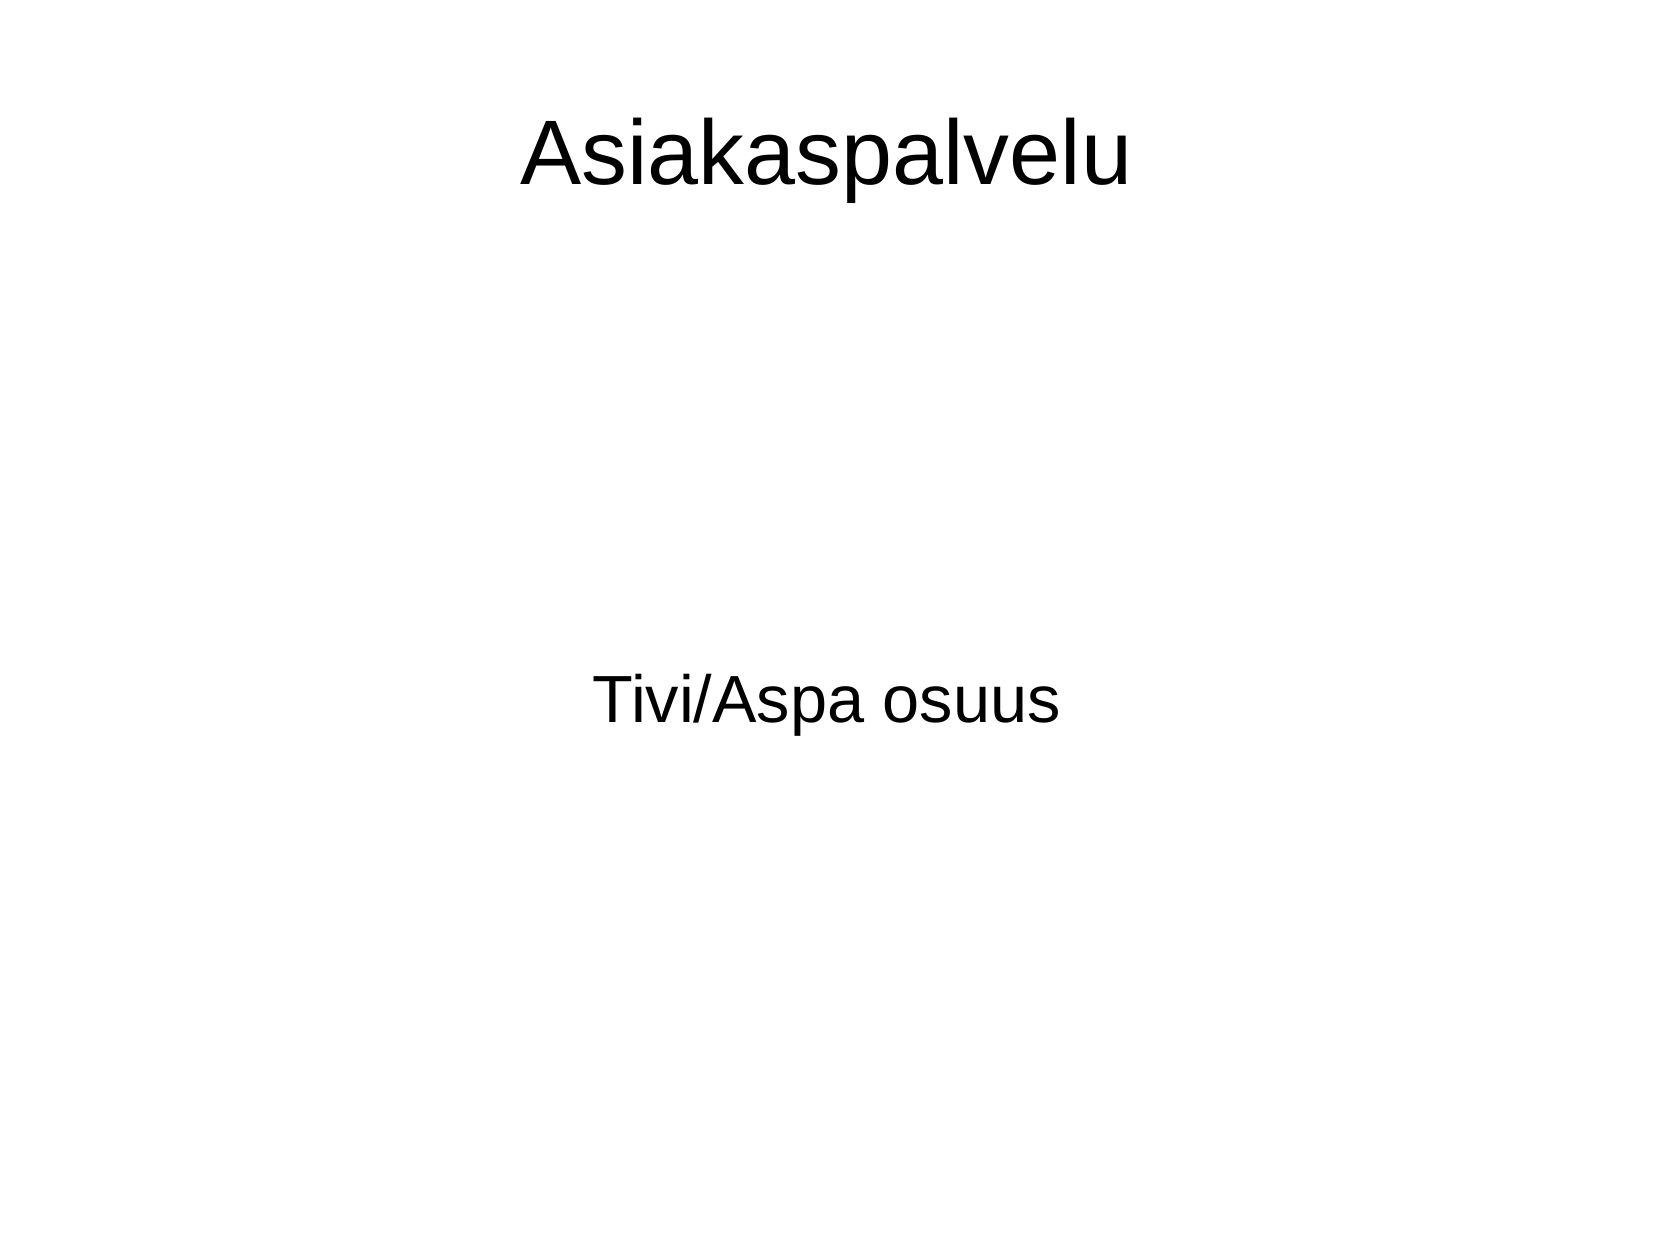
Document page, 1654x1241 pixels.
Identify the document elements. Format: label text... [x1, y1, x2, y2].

subtitle Tivi/Aspa osuus [82, 290, 1571, 1109]
title Asiakaspalvelu [82, 49, 1571, 257]
